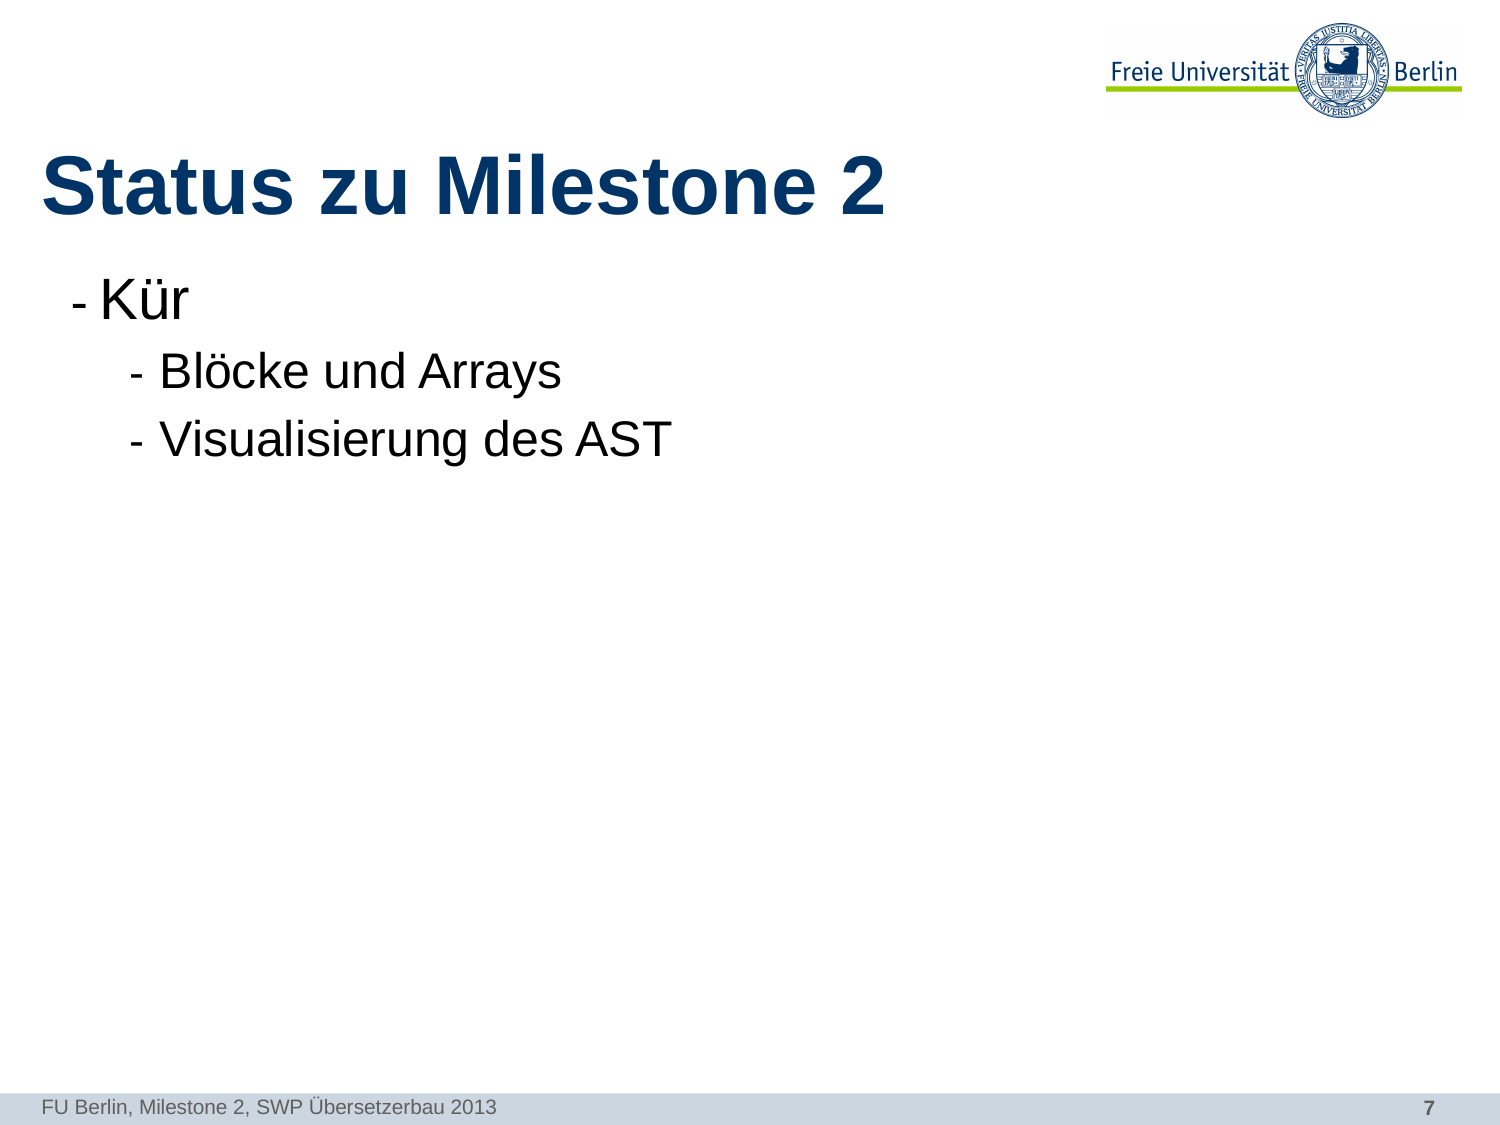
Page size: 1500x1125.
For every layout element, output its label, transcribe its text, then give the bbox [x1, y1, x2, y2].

list Kür Blöcke und Arrays Visualisierung des AST [41, 265, 1460, 1064]
picture [1106, 23, 1462, 118]
title Status zu Milestone 2 [41, 139, 1460, 233]
